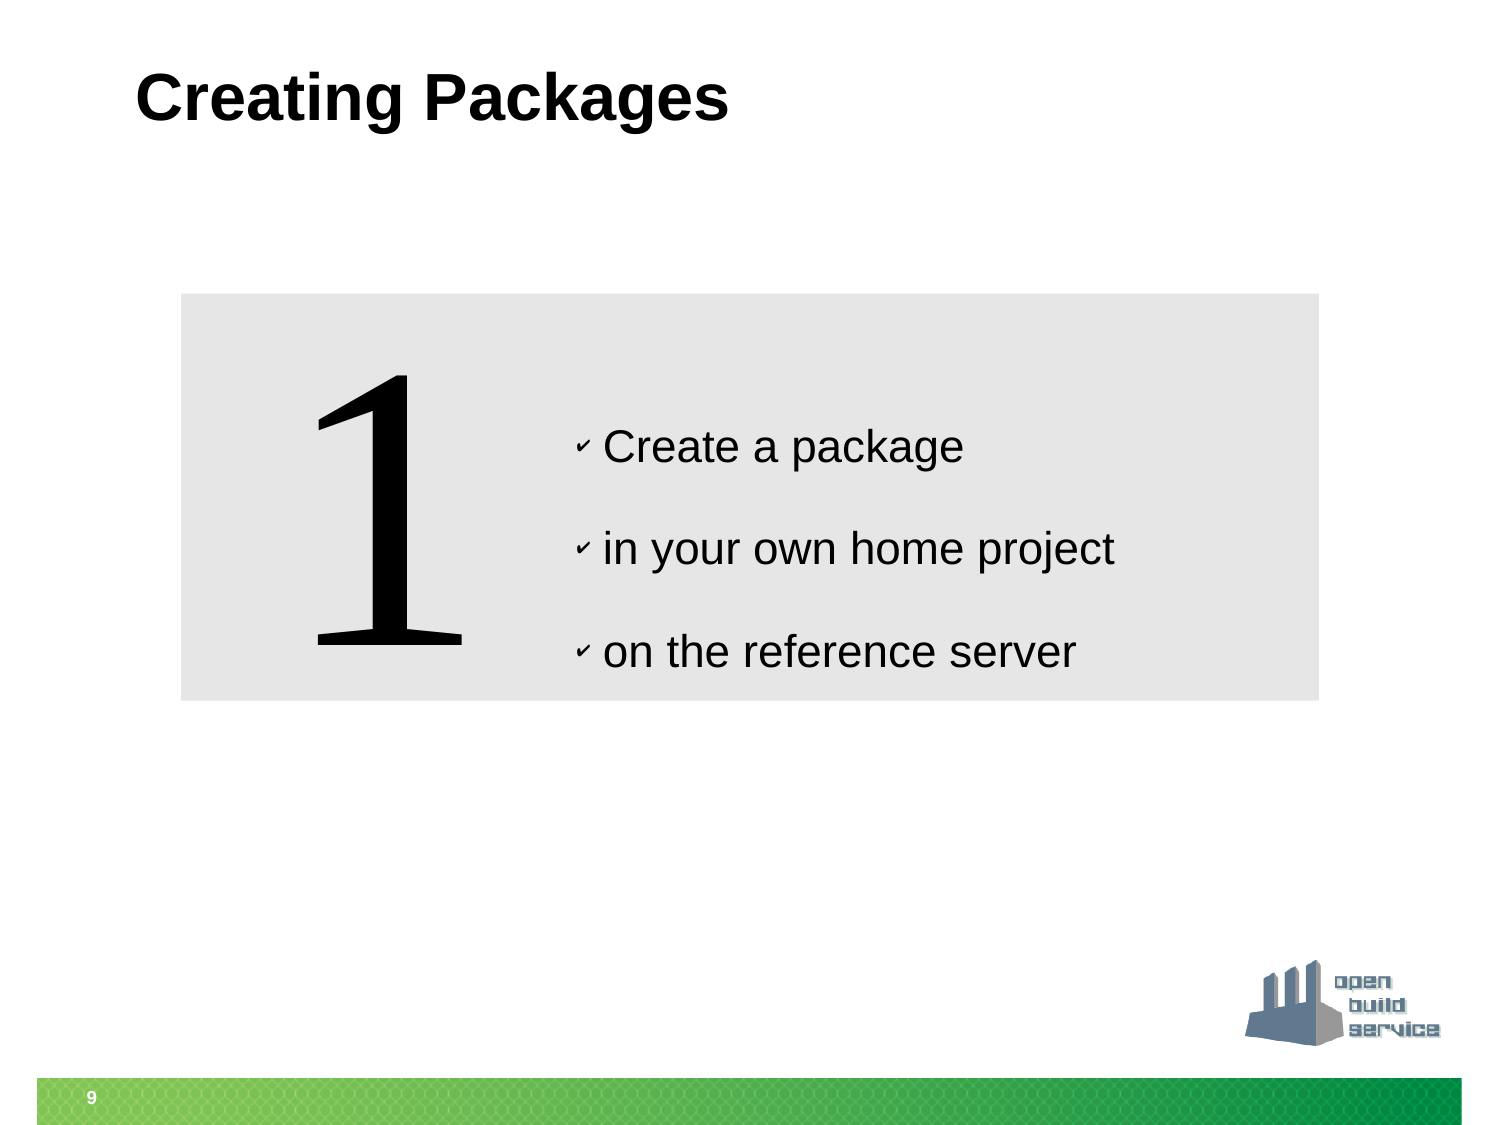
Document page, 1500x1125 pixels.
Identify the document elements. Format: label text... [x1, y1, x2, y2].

text_box 1 [282, 258, 534, 716]
text_box Create a package in your own home project on the reference server [576, 369, 1116, 626]
title Creating Packages [135, 41, 1372, 204]
text_box [181, 293, 282, 701]
text_box [534, 293, 1319, 701]
picture [1245, 960, 1441, 1046]
picture [37, 1078, 1462, 1125]
